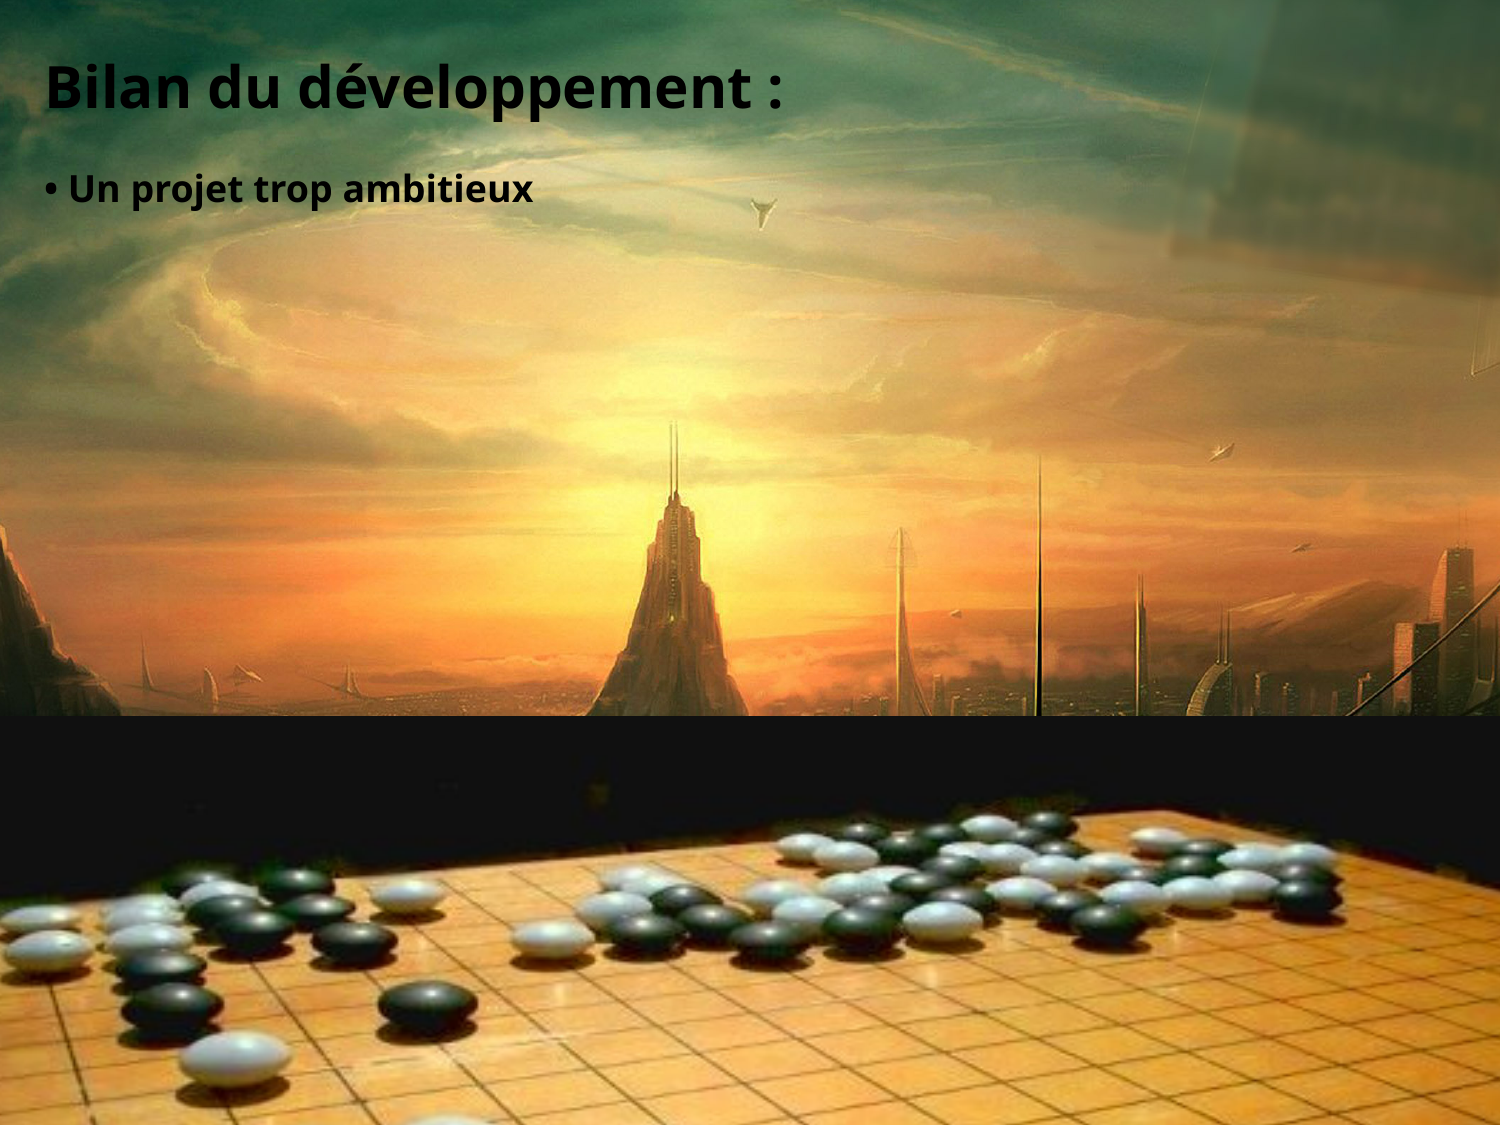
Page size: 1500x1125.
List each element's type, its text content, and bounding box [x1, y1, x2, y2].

picture [0, 0, 1500, 1125]
text_box Bilan du développement : • Un projet trop ambitieux [29, 42, 1447, 218]
